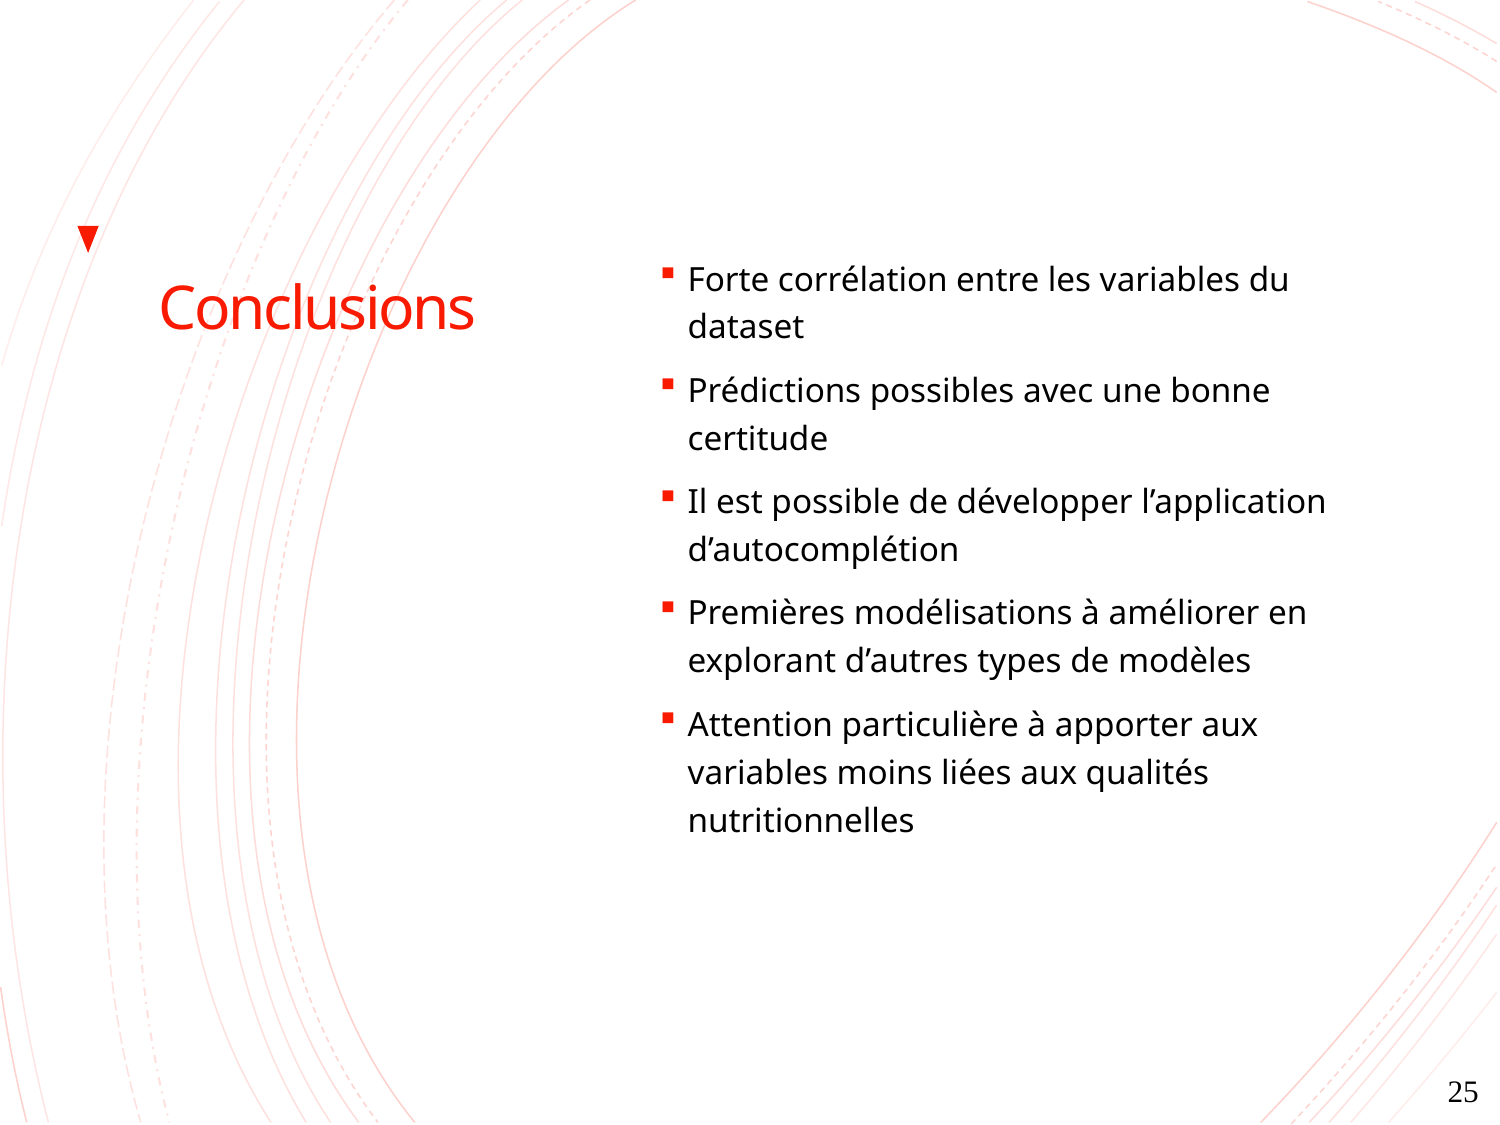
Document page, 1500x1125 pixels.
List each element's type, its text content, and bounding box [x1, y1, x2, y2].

title Conclusions [121, 242, 584, 993]
text_box [77, 225, 99, 253]
list Forte corrélation entre les variables du dataset Prédictions possibles avec une bonne certitude Il est possible de développer l’application d’autocomplétion Premières modélisations à améliorer en explorant d’autres types de modèles Attention particulière à apporter aux variables moins liées aux qualités nutritionnelles [644, 242, 1403, 993]
text_box <numéro> [1432, 1064, 1494, 1120]
